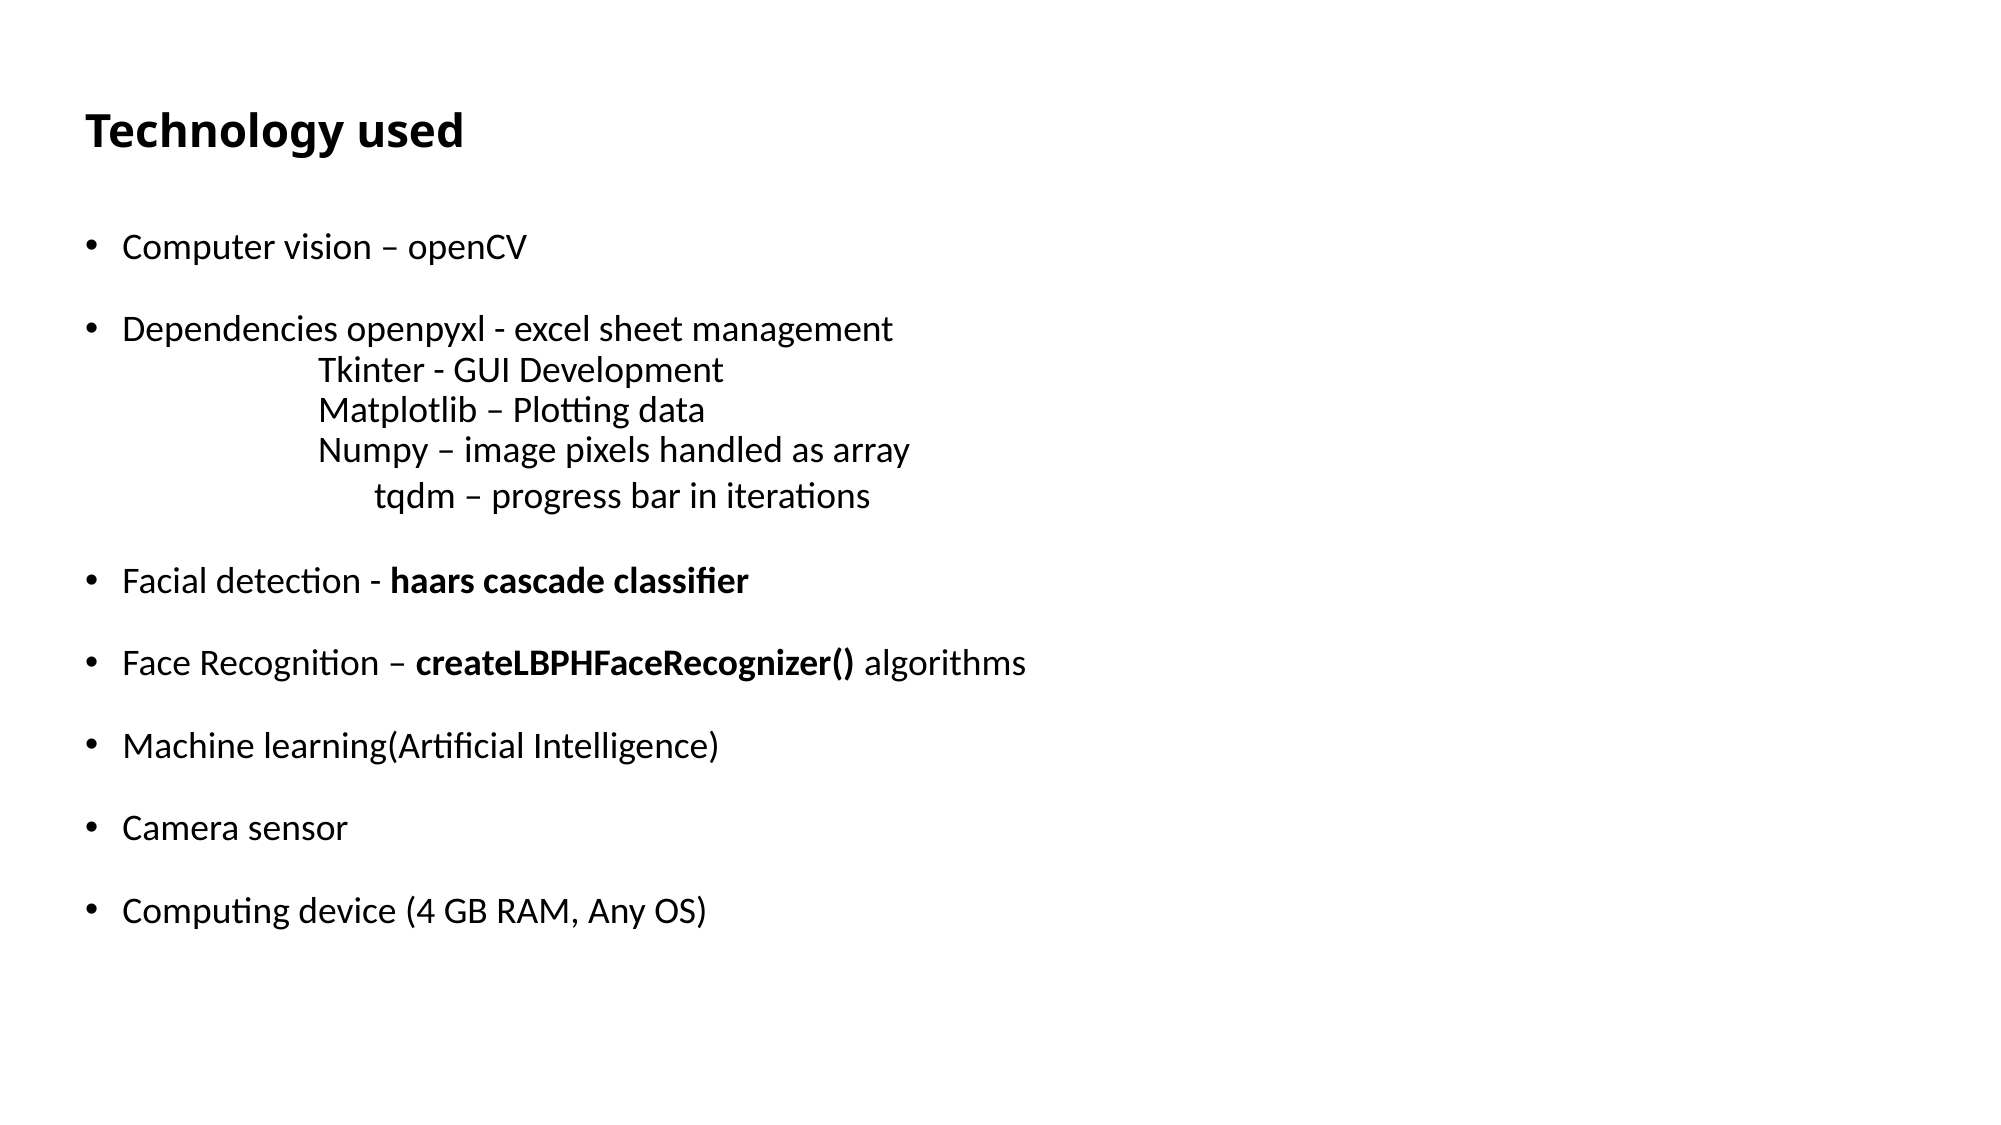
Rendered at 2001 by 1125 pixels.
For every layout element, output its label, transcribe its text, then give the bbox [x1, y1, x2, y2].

text_box Technology used Computer vision – openCV Dependencies openpyxl - excel sheet management Tkinter - GUI Development Matplotlib – Plotting data Numpy – image pixels handled as array tqdm – progress bar in iterations Facial detection - haars cascade classifier Face Recognition – createLBPHFaceRecognizer() algorithms Machine learning(Artificial Intelligence) Camera sensor Computing device (4 GB RAM, Any OS) [70, 94, 1796, 1019]
